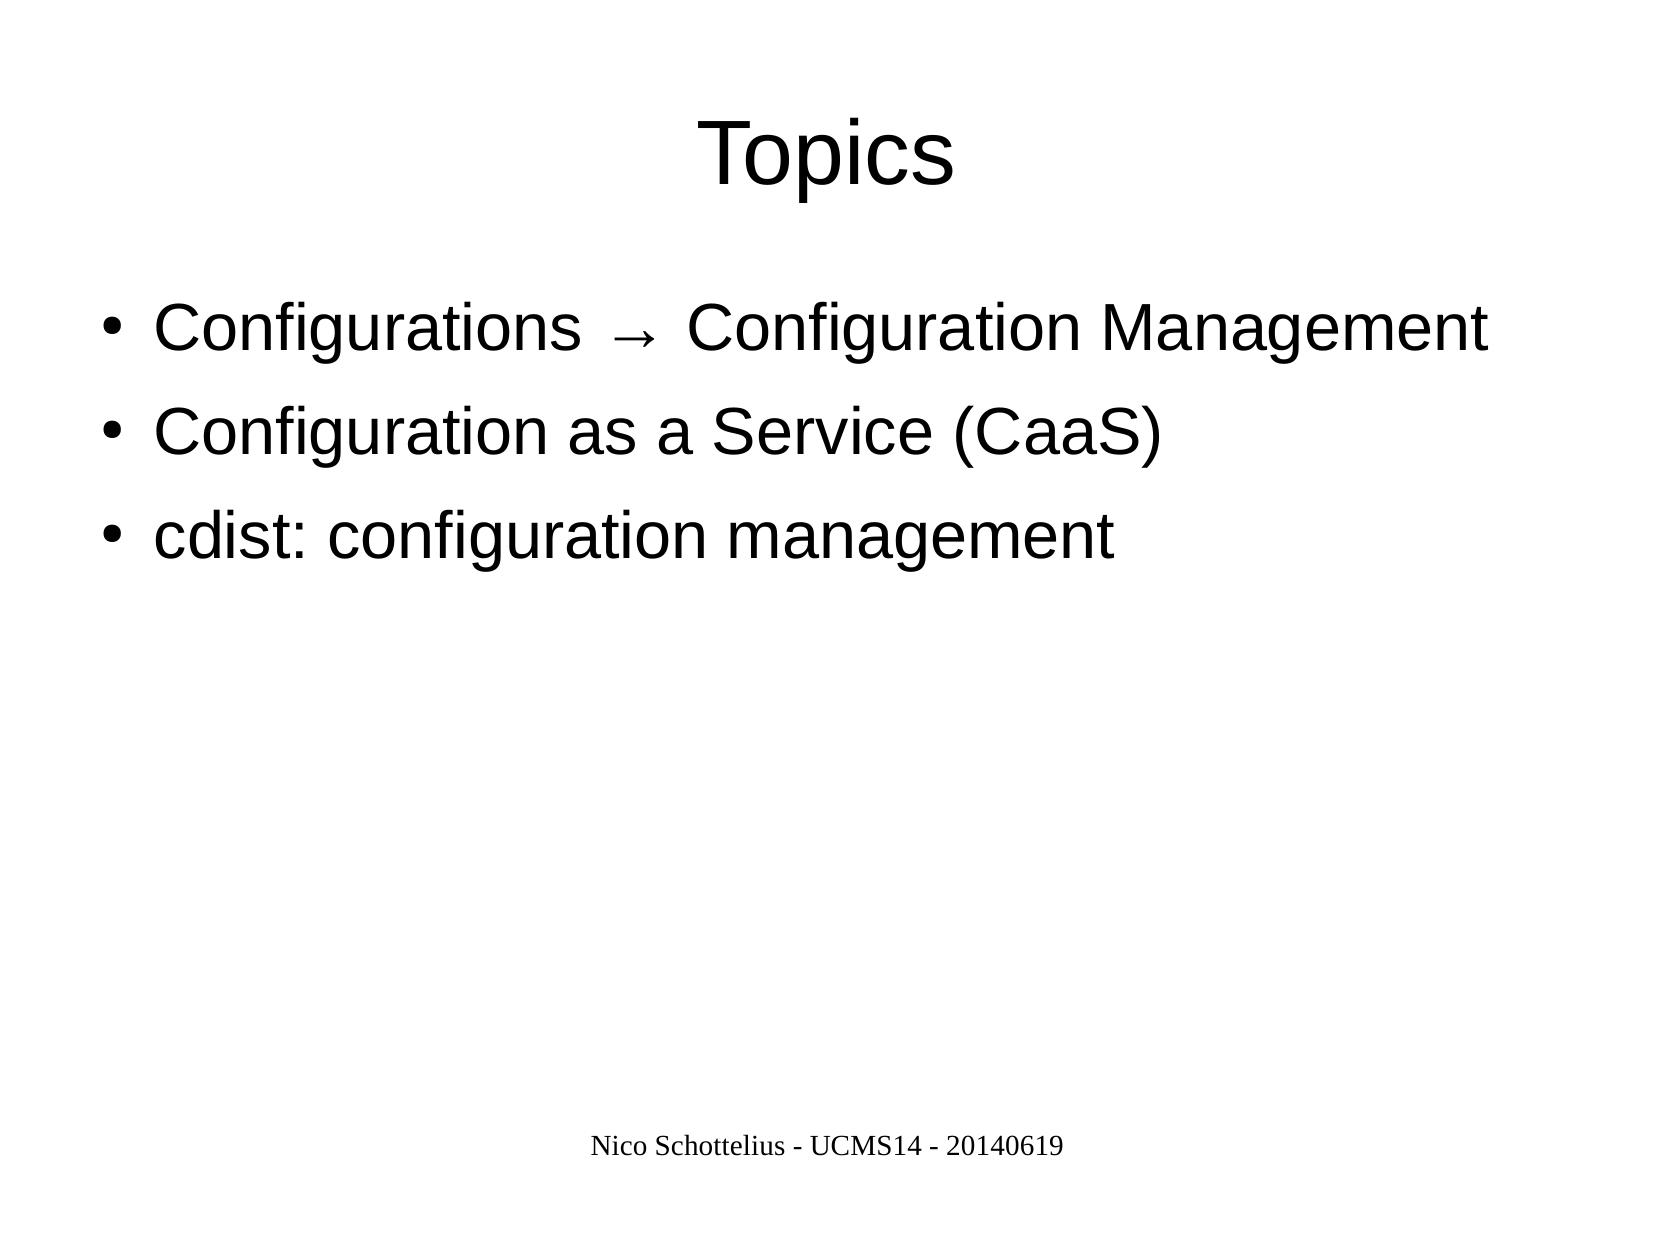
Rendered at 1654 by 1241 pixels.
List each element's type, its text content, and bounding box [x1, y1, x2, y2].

list Configurations → Configuration Management Configuration as a Service (CaaS) cdist: configuration management [82, 290, 1538, 1010]
title Topics [82, 49, 1571, 257]
